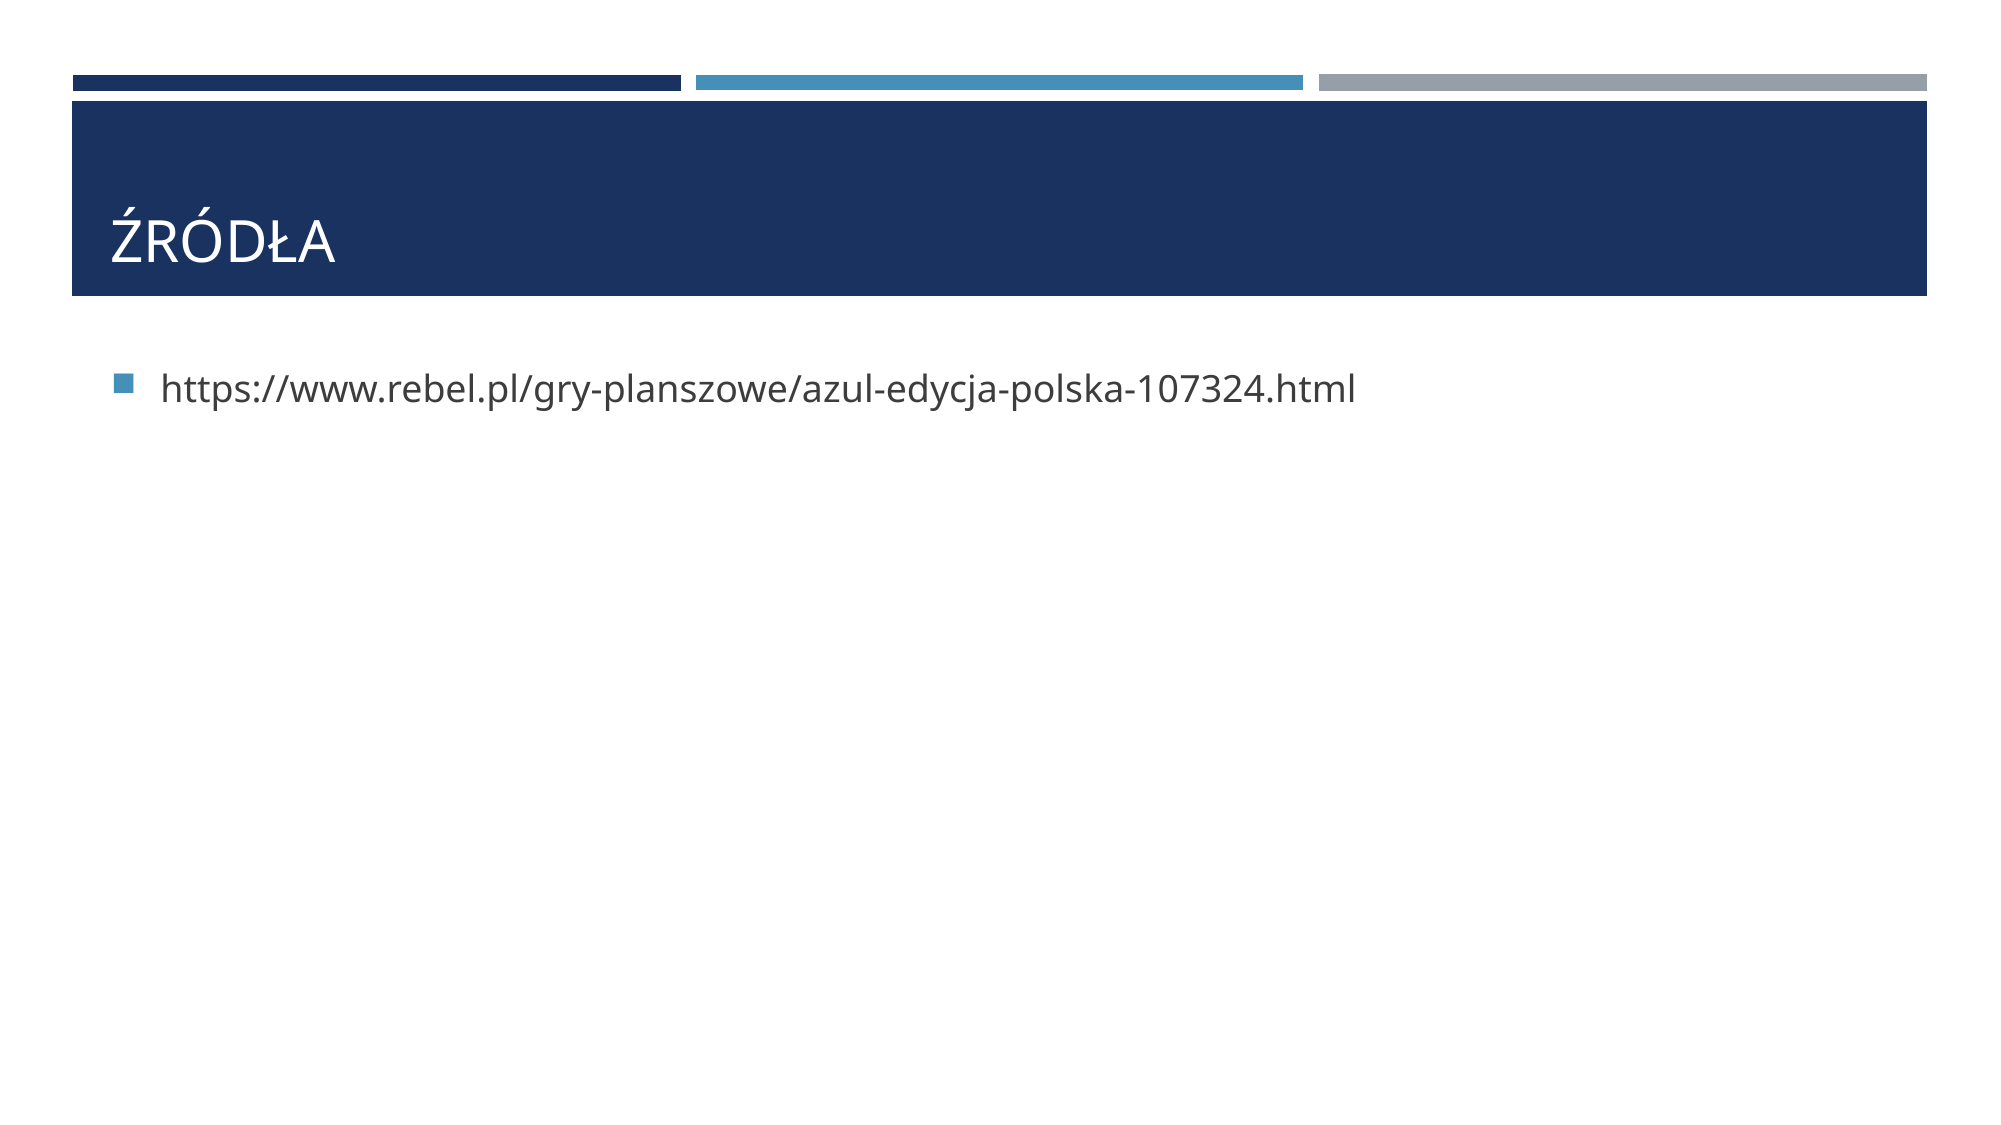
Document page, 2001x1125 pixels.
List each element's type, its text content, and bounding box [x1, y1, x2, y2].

title Źródła [95, 115, 1905, 282]
list https://www.rebel.pl/gry-planszowe/azul-edycja-polska-107324.html [95, 357, 1905, 962]
